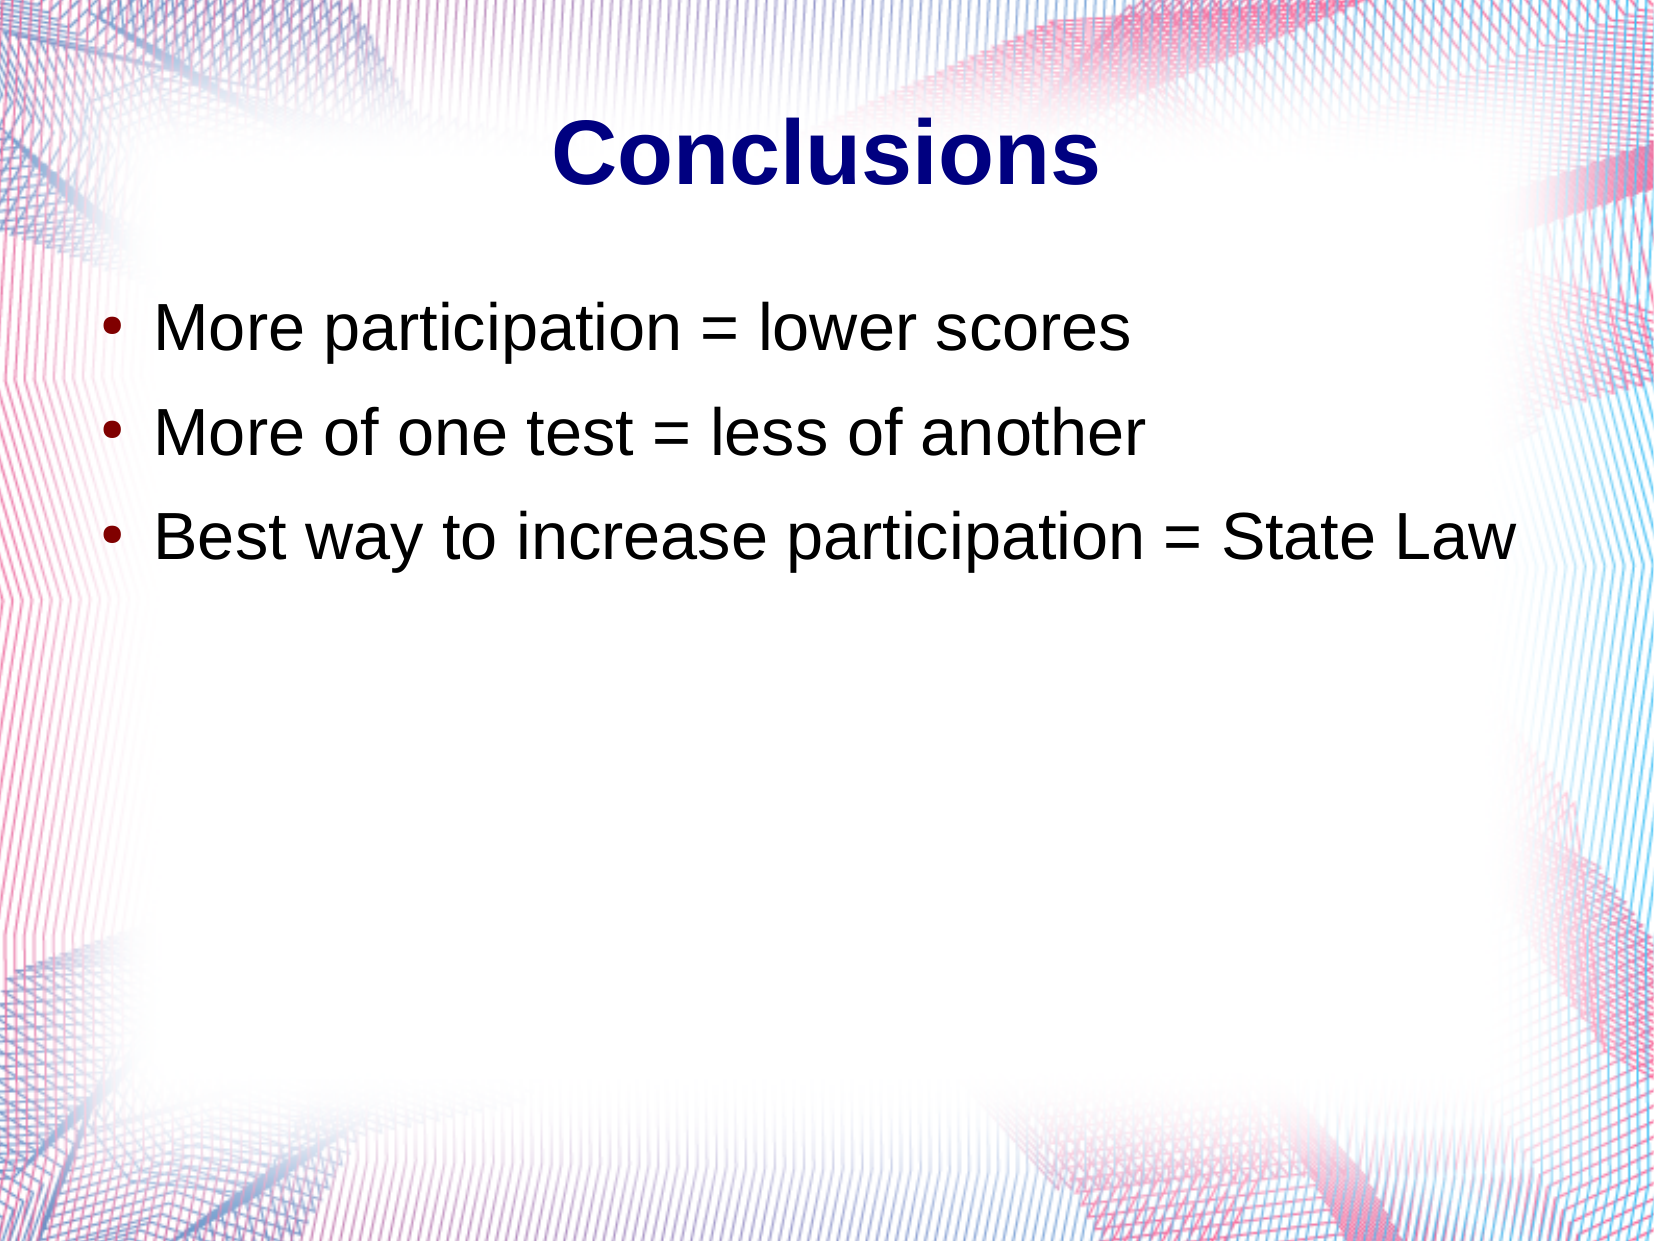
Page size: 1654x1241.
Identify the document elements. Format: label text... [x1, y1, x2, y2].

list More participation = lower scores More of one test = less of another Best way to increase participation = State Law [82, 290, 1571, 1109]
picture [0, 0, 1654, 1241]
title Conclusions [82, 49, 1571, 257]
